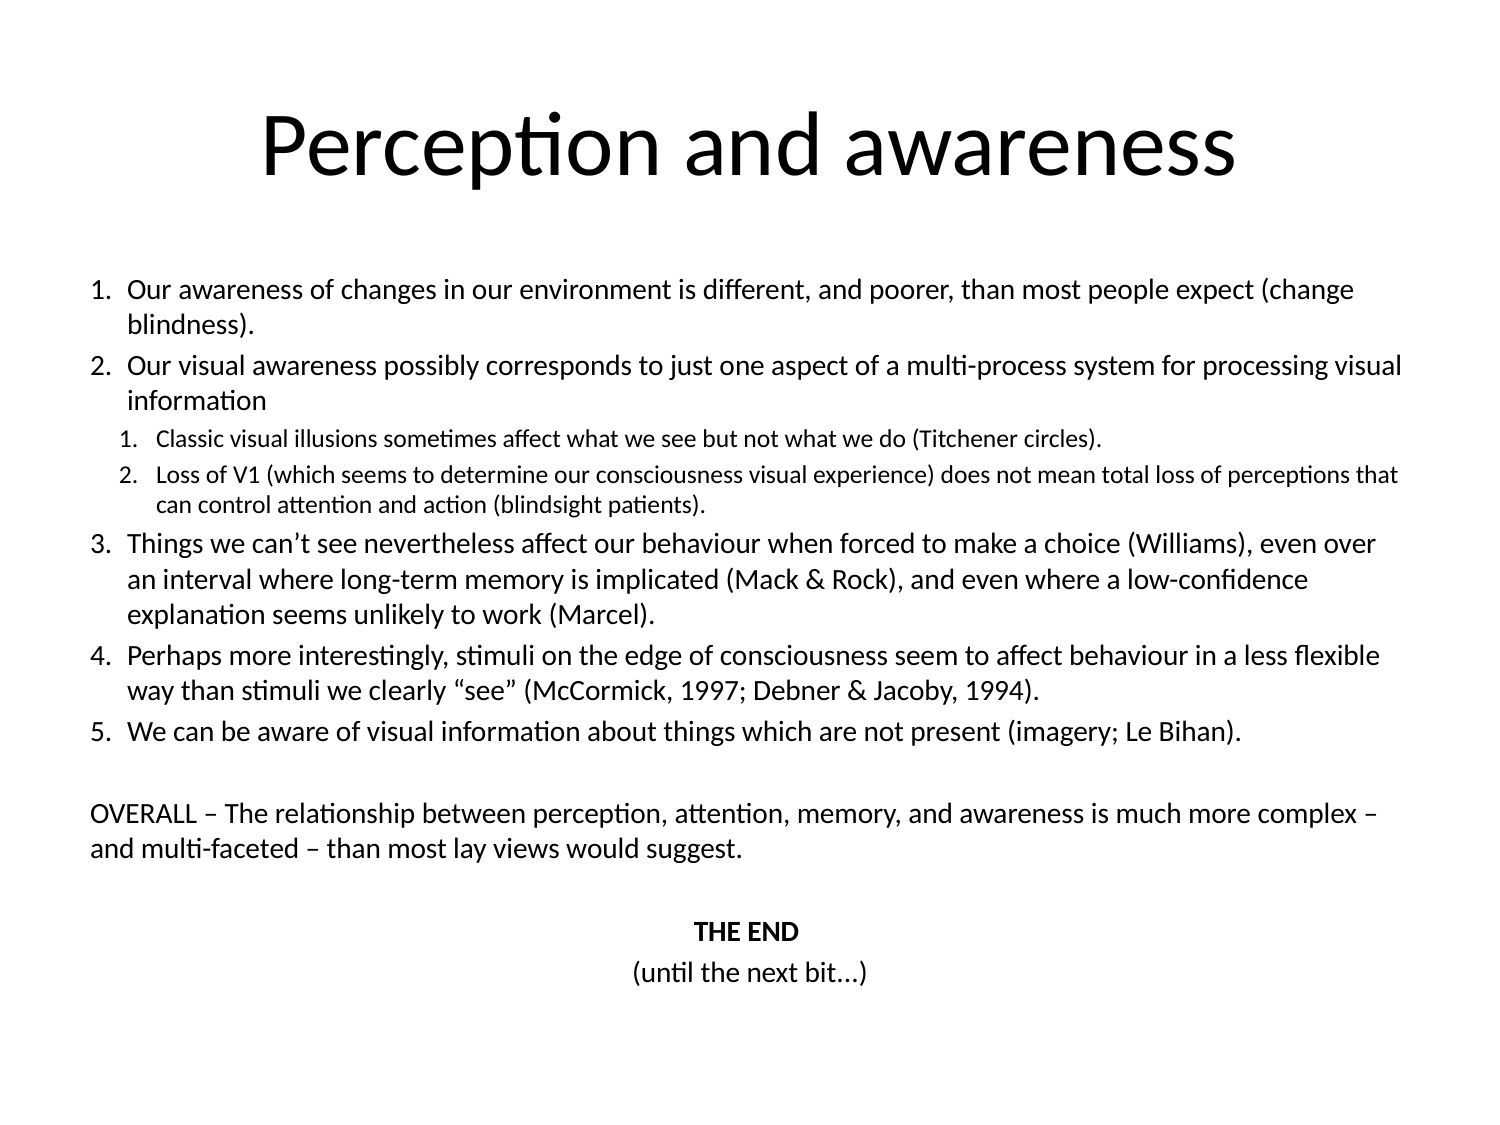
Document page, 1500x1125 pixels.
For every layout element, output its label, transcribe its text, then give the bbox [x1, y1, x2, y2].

list Our awareness of changes in our environment is different, and poorer, than most people expect (change blindness). Our visual awareness possibly corresponds to just one aspect of a multi-process system for processing visual information Classic visual illusions sometimes affect what we see but not what we do (Titchener circles). Loss of V1 (which seems to determine our consciousness visual experience) does not mean total loss of perceptions that can control attention and action (blindsight patients). Things we can’t see nevertheless affect our behaviour when forced to make a choice (Williams), even over an interval where long-term memory is implicated (Mack & Rock), and even where a low-confidence explanation seems unlikely to work (Marcel). Perhaps more interestingly, stimuli on the edge of consciousness seem to affect behaviour in a less flexible way than stimuli we clearly “see” (McCormick, 1997; Debner & Jacoby, 1994). We can be aware of visual information about things which are not present (imagery; Le Bihan). OVERALL – The relationship between perception, attention, memory, and awareness is much more complex – and multi-faceted – than most lay views would suggest. THE END (until the next bit...) [75, 262, 1425, 1005]
title Perception and awareness [75, 45, 1425, 233]
